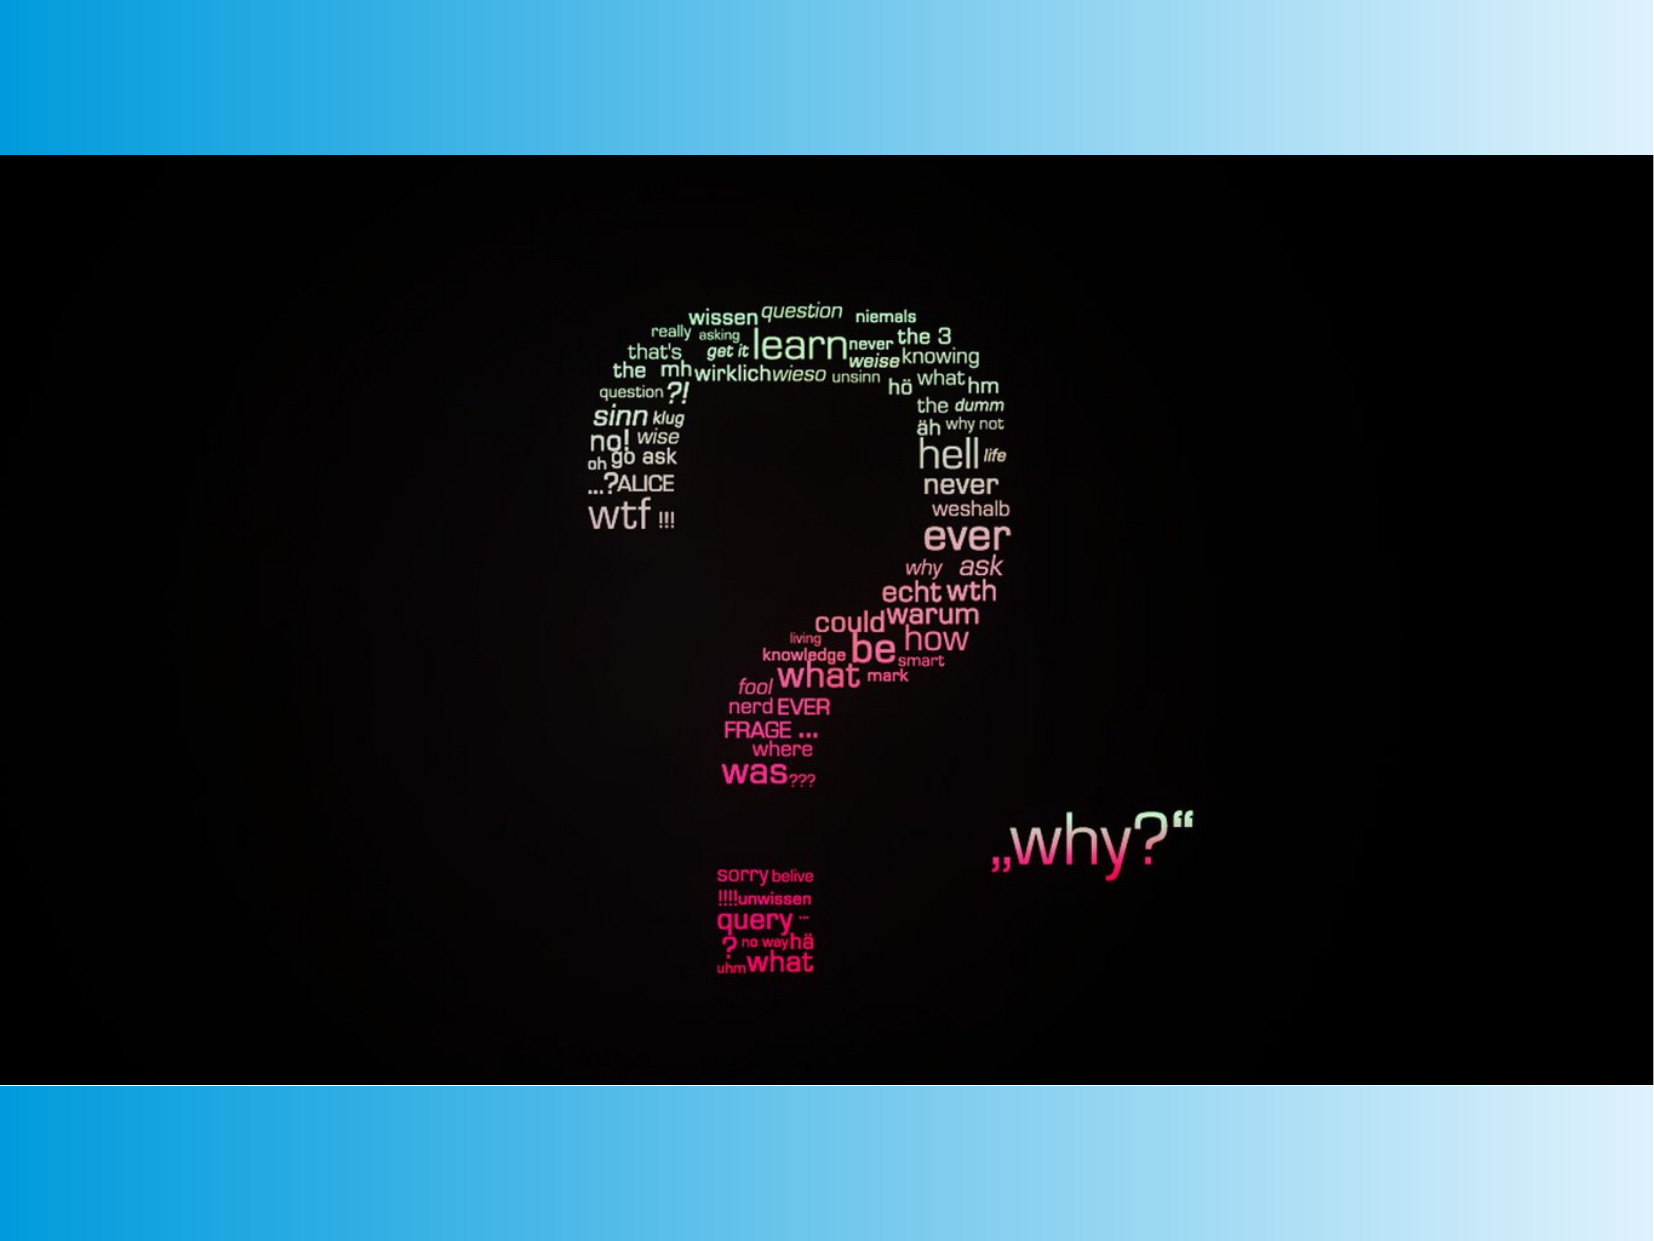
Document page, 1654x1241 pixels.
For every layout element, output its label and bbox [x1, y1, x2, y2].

picture [0, 155, 1654, 1085]
